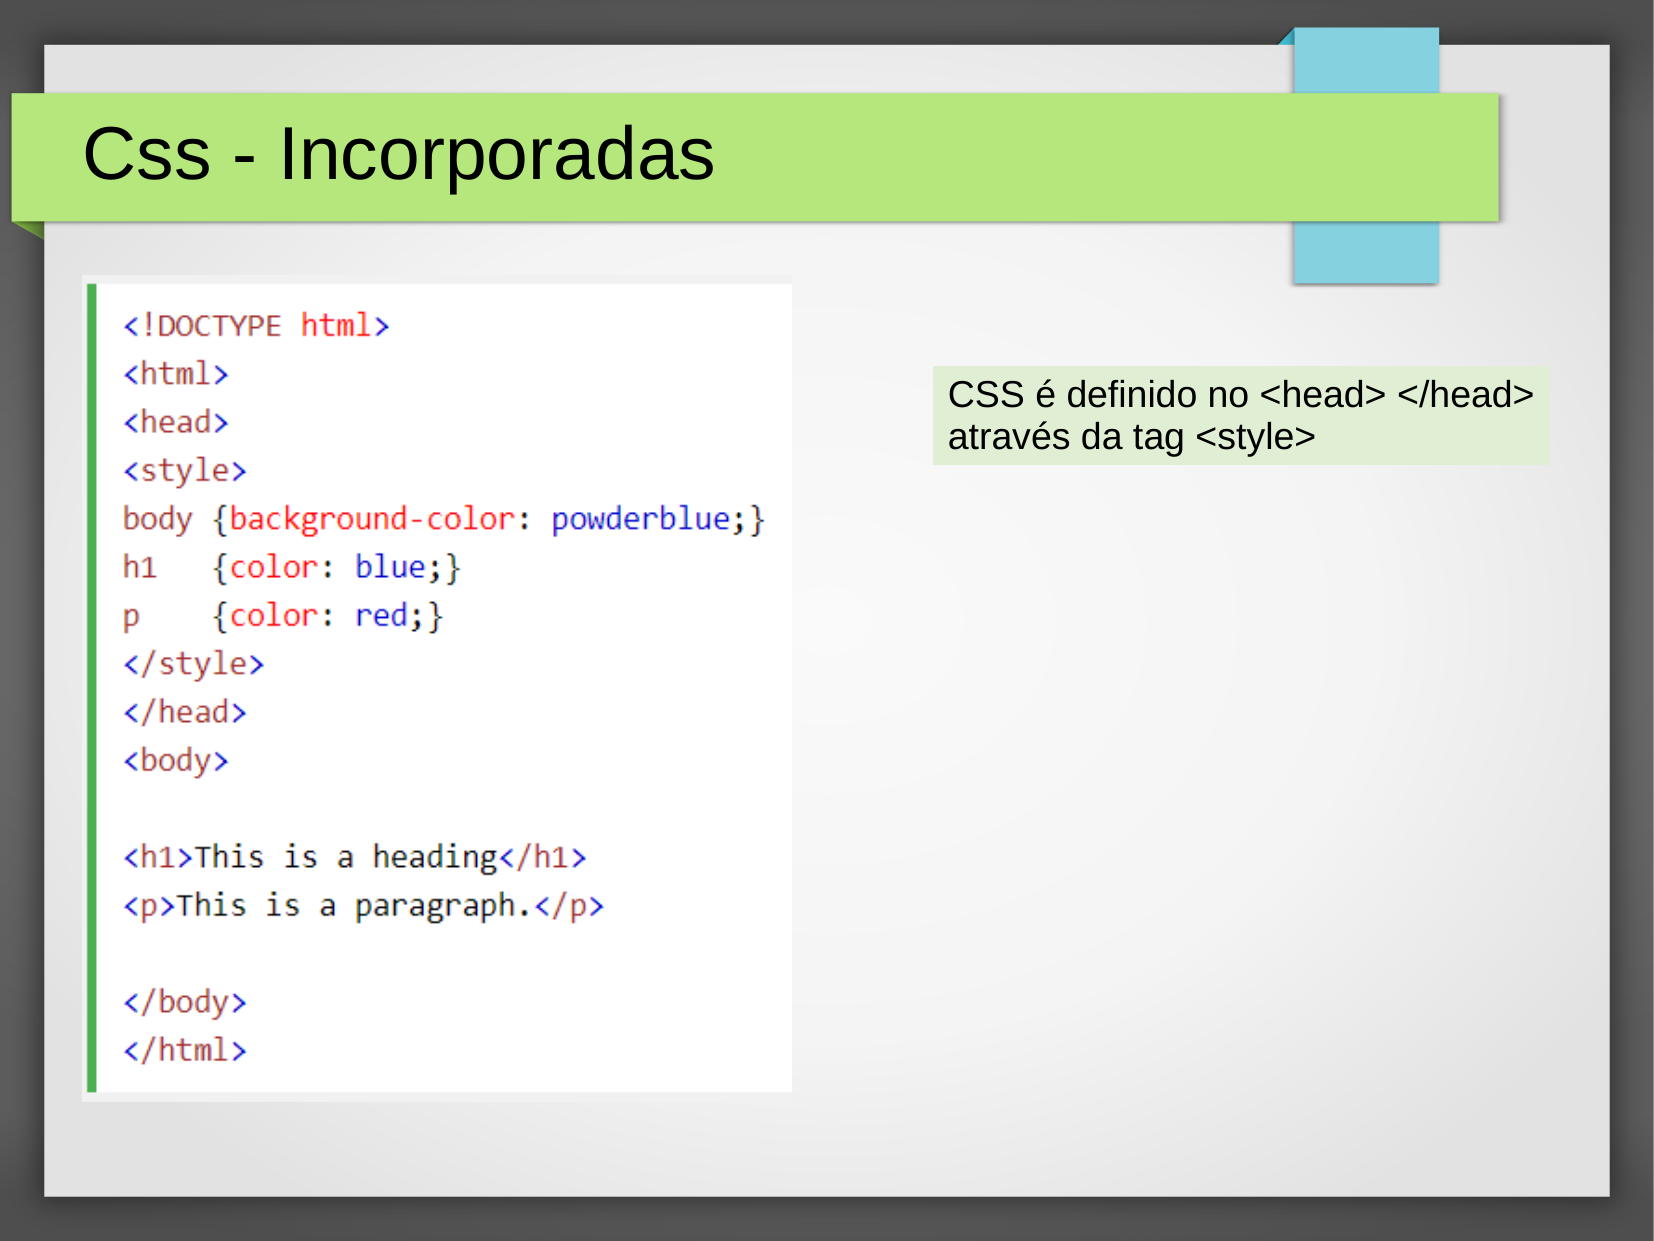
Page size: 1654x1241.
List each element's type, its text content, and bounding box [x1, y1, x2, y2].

text_box CSS é definido no <head> </head> através da tag <style> [933, 366, 1550, 465]
picture [0, 0, 1654, 1241]
title Css - Incorporadas [82, 94, 1264, 213]
